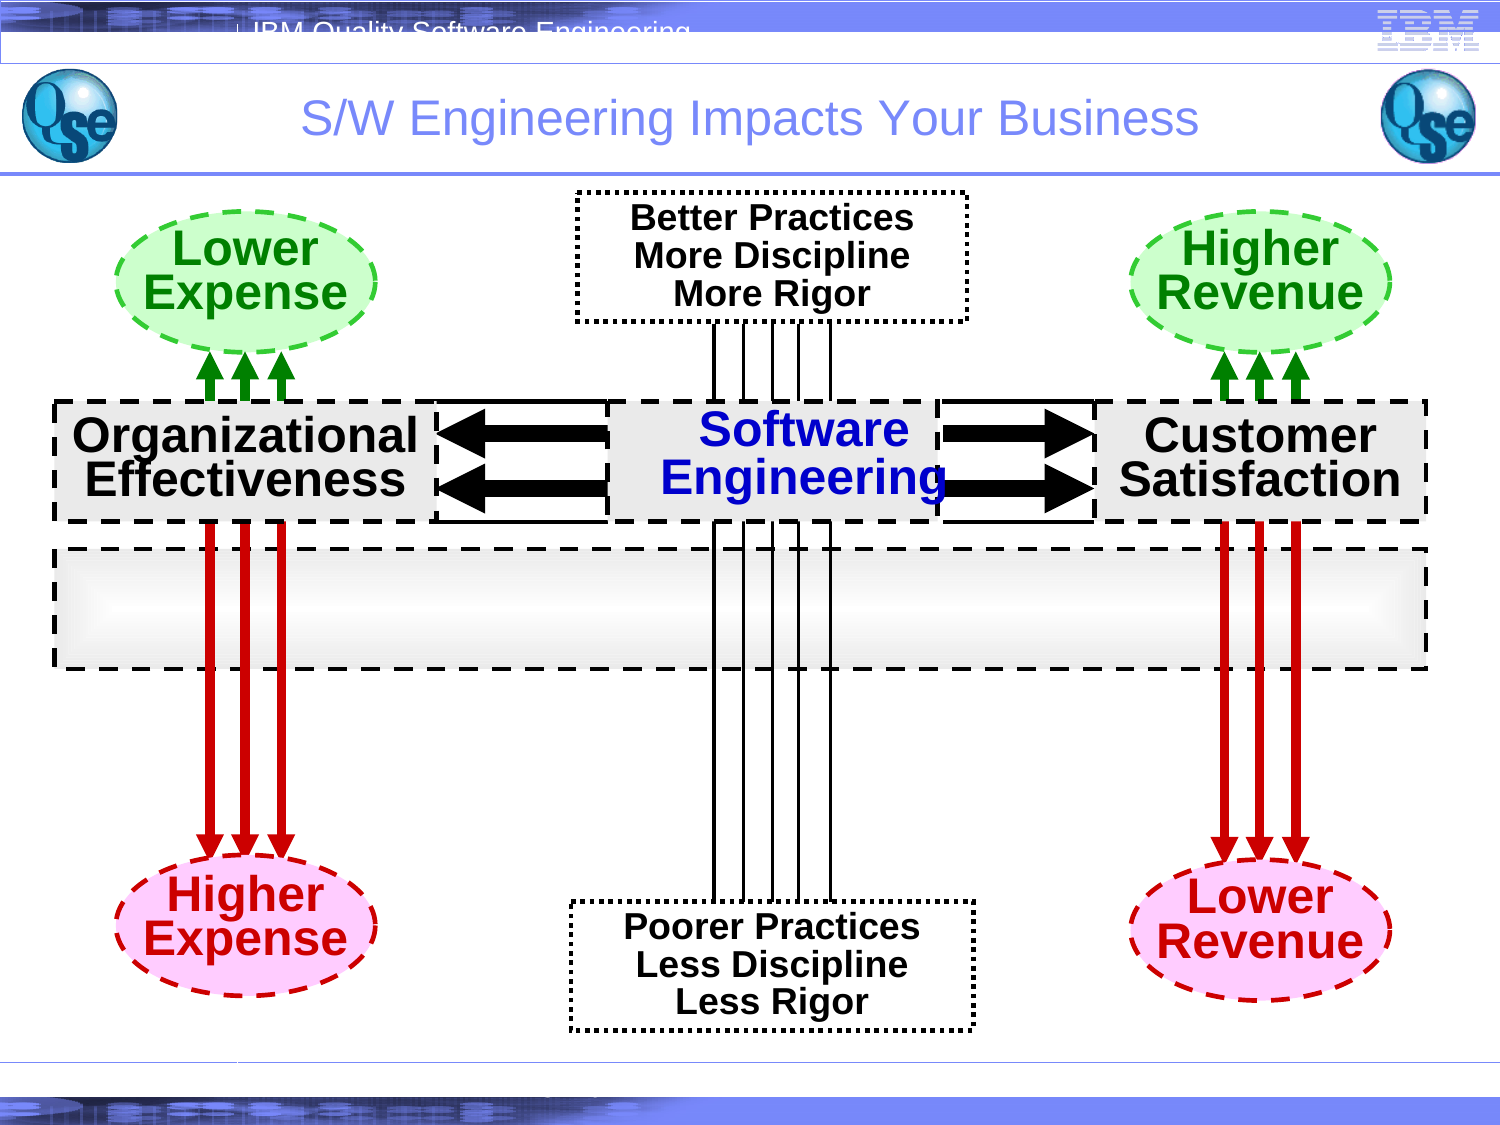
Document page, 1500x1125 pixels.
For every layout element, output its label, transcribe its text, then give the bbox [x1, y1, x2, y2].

text_box [1301, 548, 1427, 669]
text_box [250, 548, 277, 669]
text_box Lower Revenue [1103, 870, 1417, 975]
text_box [832, 548, 1220, 669]
picture [1376, 64, 1482, 170]
text_box [800, 548, 829, 669]
text_box [215, 548, 240, 669]
text_box [286, 548, 712, 669]
text_box [149, 973, 342, 996]
text_box [54, 548, 205, 669]
text_box [1160, 327, 1360, 353]
text_box [774, 548, 797, 669]
picture [0, 1063, 1500, 1125]
text_box Organizational Effectiveness [54, 401, 437, 522]
picture [1, 1, 1500, 169]
text_box Customer Satisfaction [1094, 401, 1427, 522]
text_box [745, 548, 771, 669]
text_box Higher Revenue [1103, 222, 1417, 327]
text_box [1160, 975, 1361, 1001]
text_box Poorer Practices Less Discipline Less Rigor [571, 901, 974, 1031]
text_box [1264, 548, 1291, 669]
text_box Better Practices More Discipline More Rigor [577, 192, 967, 322]
text_box [1192, 859, 1328, 870]
text_box [173, 854, 319, 867]
text_box Lower Expense [90, 222, 401, 327]
text_box S/W Engineering Impacts Your Business [167, 87, 1334, 170]
text_box Software Engineering [607, 401, 938, 522]
text_box [716, 548, 742, 669]
text_box [1229, 548, 1255, 669]
text_box [145, 327, 346, 353]
text_box [177, 211, 314, 222]
text_box Higher Expense [90, 867, 401, 973]
text_box [1191, 211, 1329, 222]
